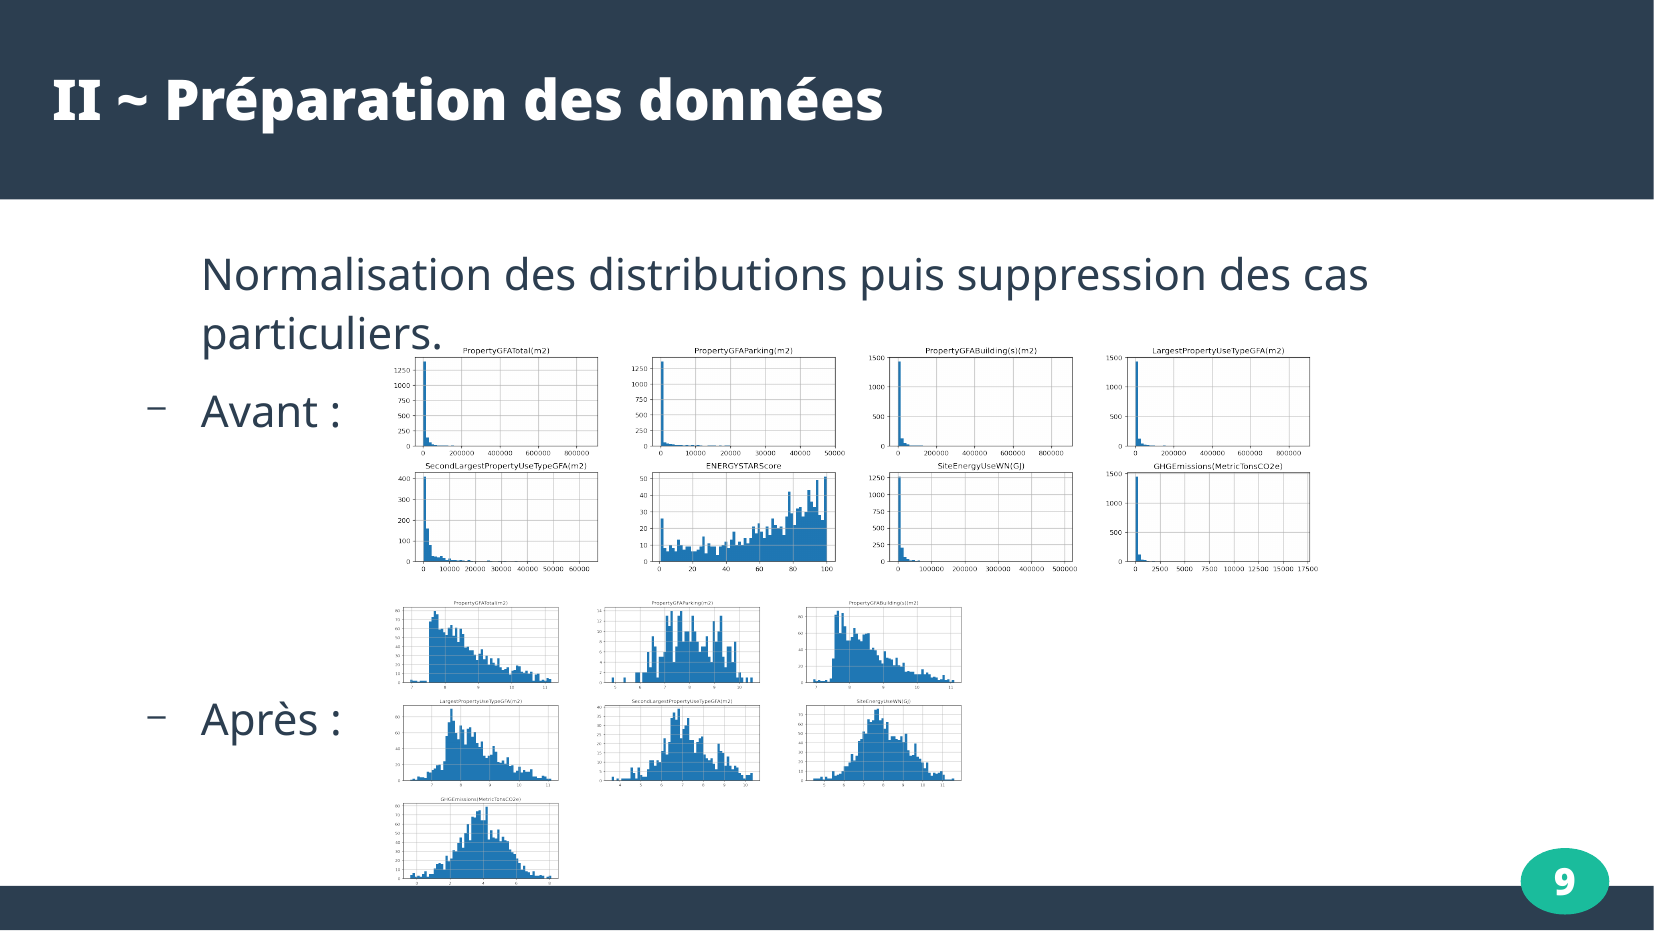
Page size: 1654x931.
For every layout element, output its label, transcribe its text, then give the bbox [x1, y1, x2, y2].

list Normalisation des distributions puis suppression des cas particuliers. Avant : Après : [59, 243, 1595, 889]
picture [345, 345, 1366, 916]
title II ~ Préparation des données [0, 39, 1621, 158]
